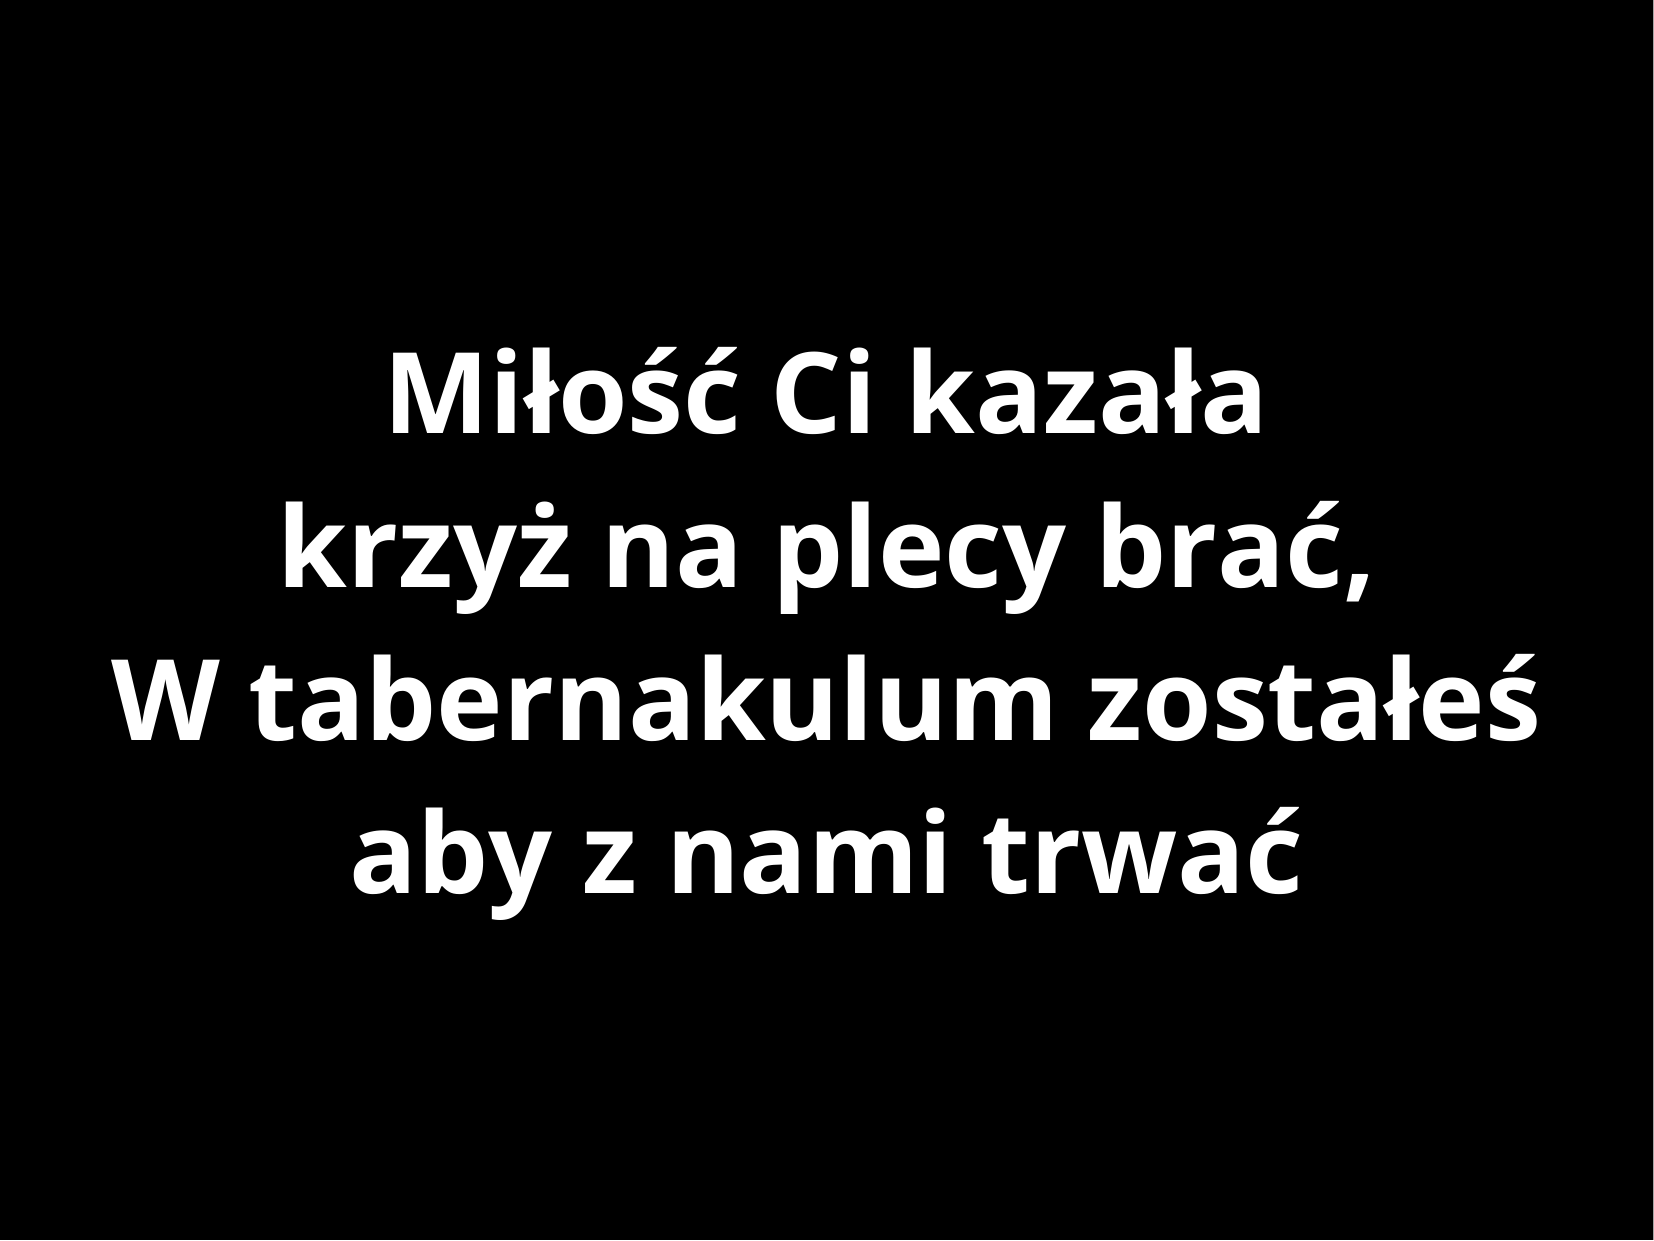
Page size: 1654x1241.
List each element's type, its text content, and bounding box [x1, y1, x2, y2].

title Miłość Ci kazała krzyż na plecy brać, W tabernakulum zostałeś aby z nami trwać [0, 0, 1654, 1241]
